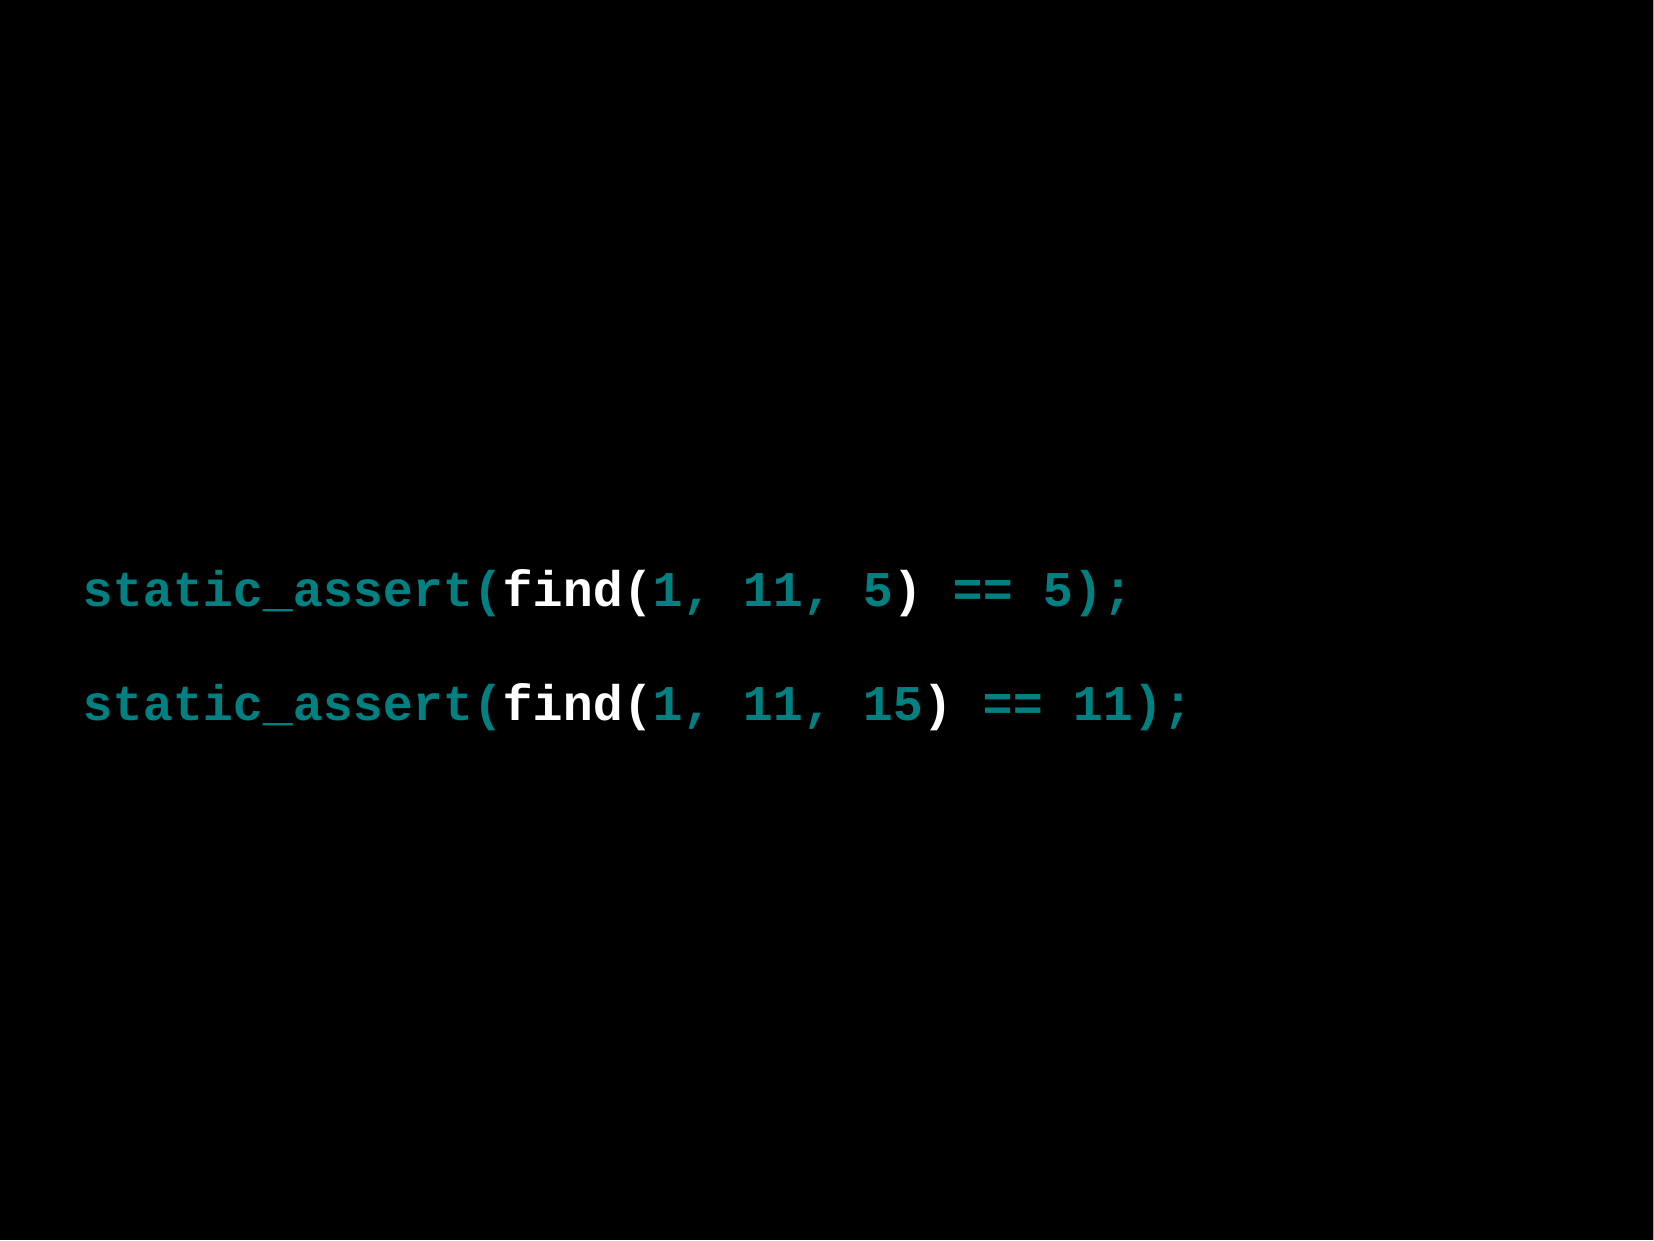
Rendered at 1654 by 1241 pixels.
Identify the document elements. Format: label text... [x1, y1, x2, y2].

subtitle static_assert(find(1, 11, 5) == 5); static_assert(find(1, 11, 15) == 11); [82, 290, 1571, 1010]
